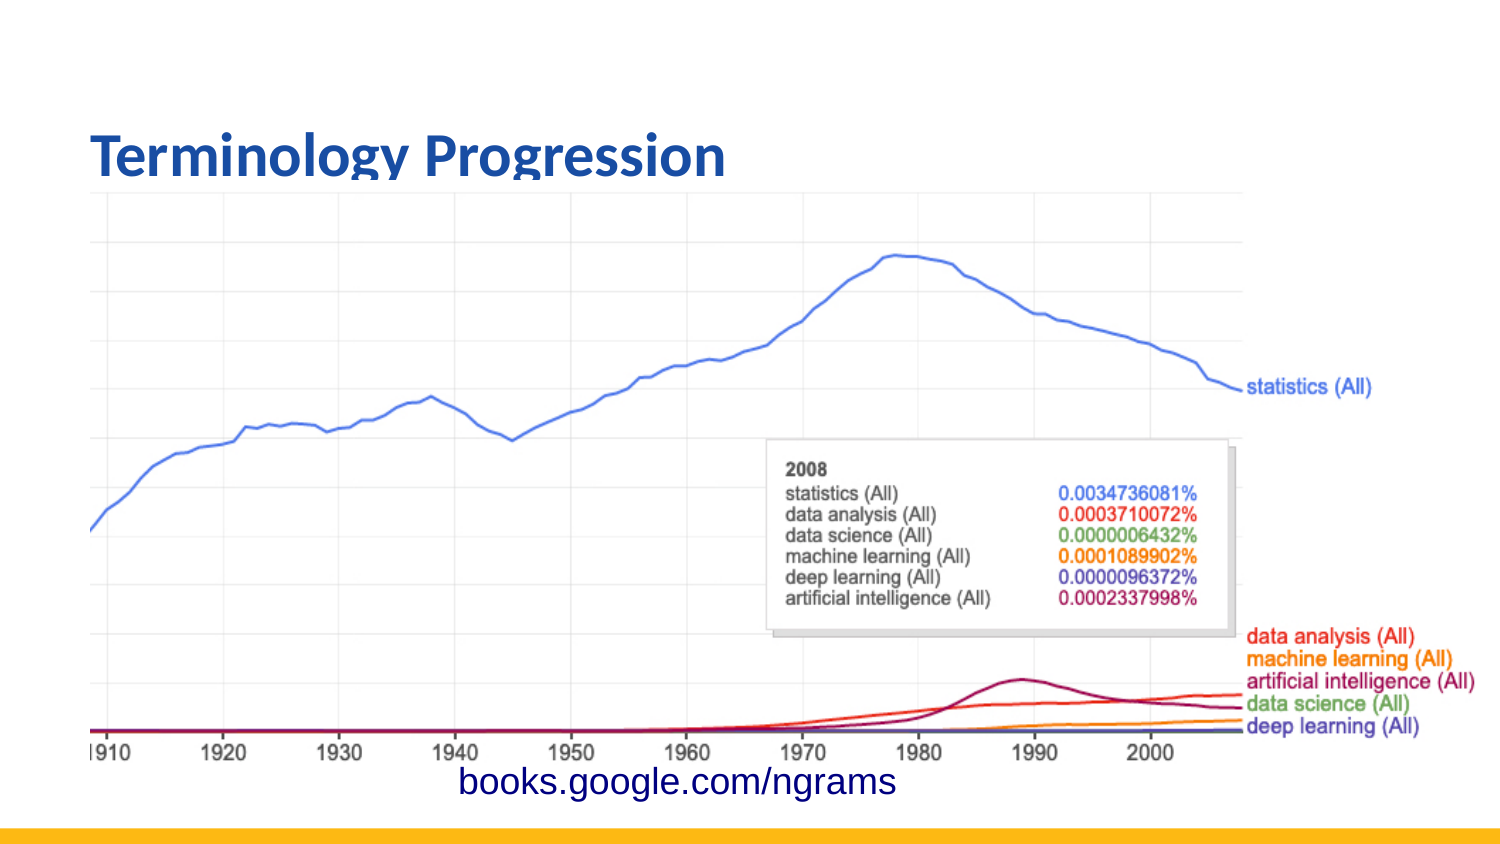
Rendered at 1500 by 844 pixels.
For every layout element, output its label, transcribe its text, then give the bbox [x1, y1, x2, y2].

picture [90, 180, 1480, 766]
title Terminology Progression [75, 0, 1425, 197]
text_box books.google.com/ngrams [443, 753, 1036, 811]
